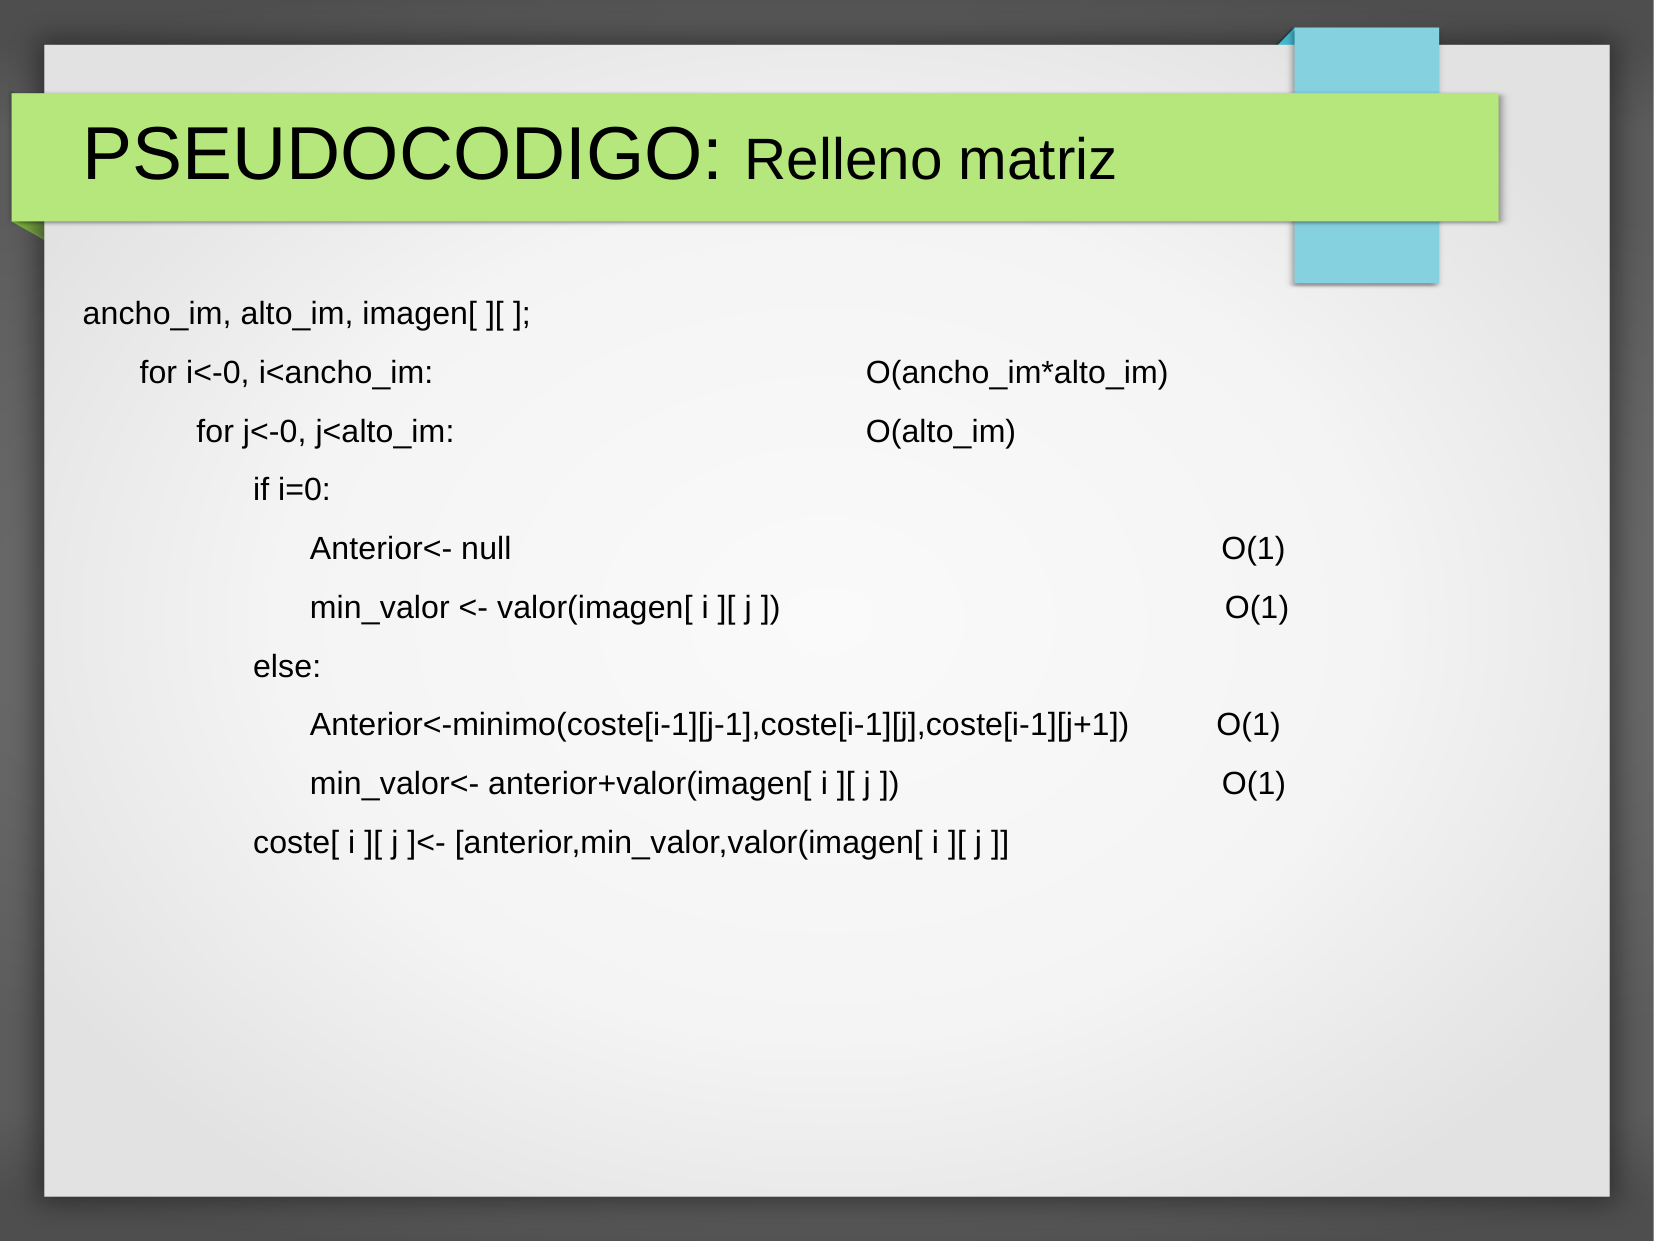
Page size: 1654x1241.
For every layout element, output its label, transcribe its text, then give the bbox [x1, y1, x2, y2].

title PSEUDOCODIGO: Relleno matriz [82, 94, 1264, 213]
list ancho_im, alto_im, imagen[ ][ ]; for i<-0, i<ancho_im: O(ancho_im*alto_im) for j<-0, j<alto_im: O(alto_im) if i=0: Anterior<- null O(1) min_valor <- valor(imagen[ i ][ j ]) O(1) else: Anterior<-minimo(coste[i-1][j-1],coste[i-1][j],coste[i-1][j+1]) O(1) min_valor<- anterior+valor(imagen[ i ][ j ]) O(1) coste[ i ][ j ]<- [anterior,min_valor,valor(imagen[ i ][ j ]] [82, 295, 1571, 1015]
picture [0, 0, 1654, 1241]
